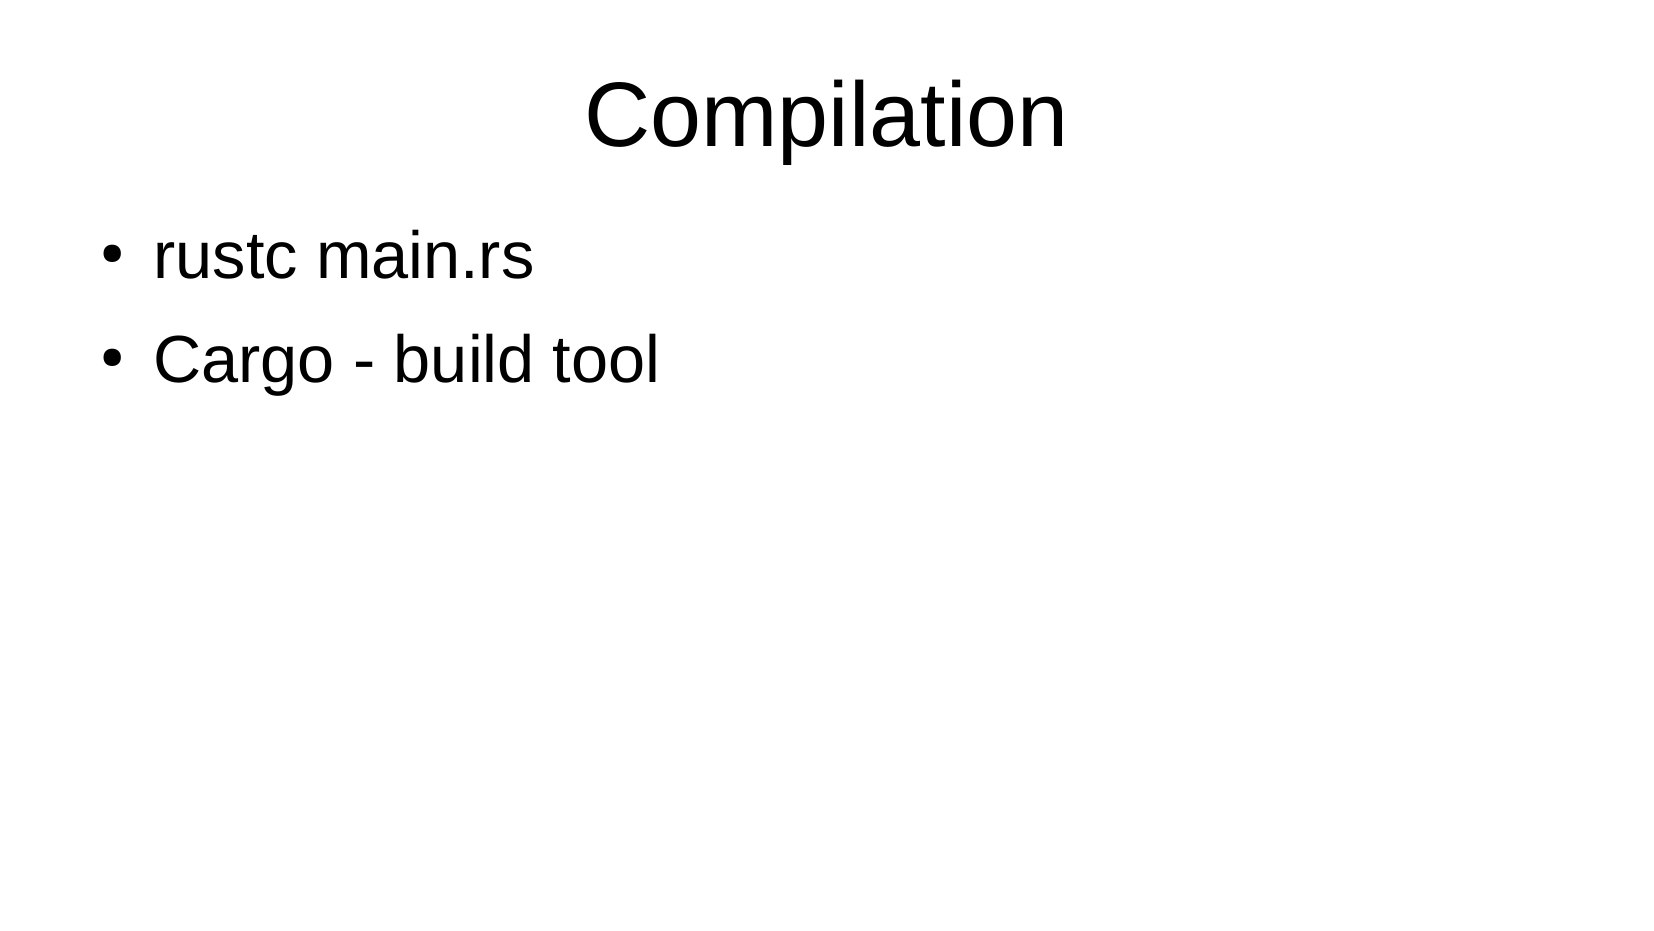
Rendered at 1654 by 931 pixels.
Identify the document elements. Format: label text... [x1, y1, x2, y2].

list rustc main.rs Cargo - build tool [82, 217, 1571, 758]
title Compilation [82, 37, 1571, 193]
